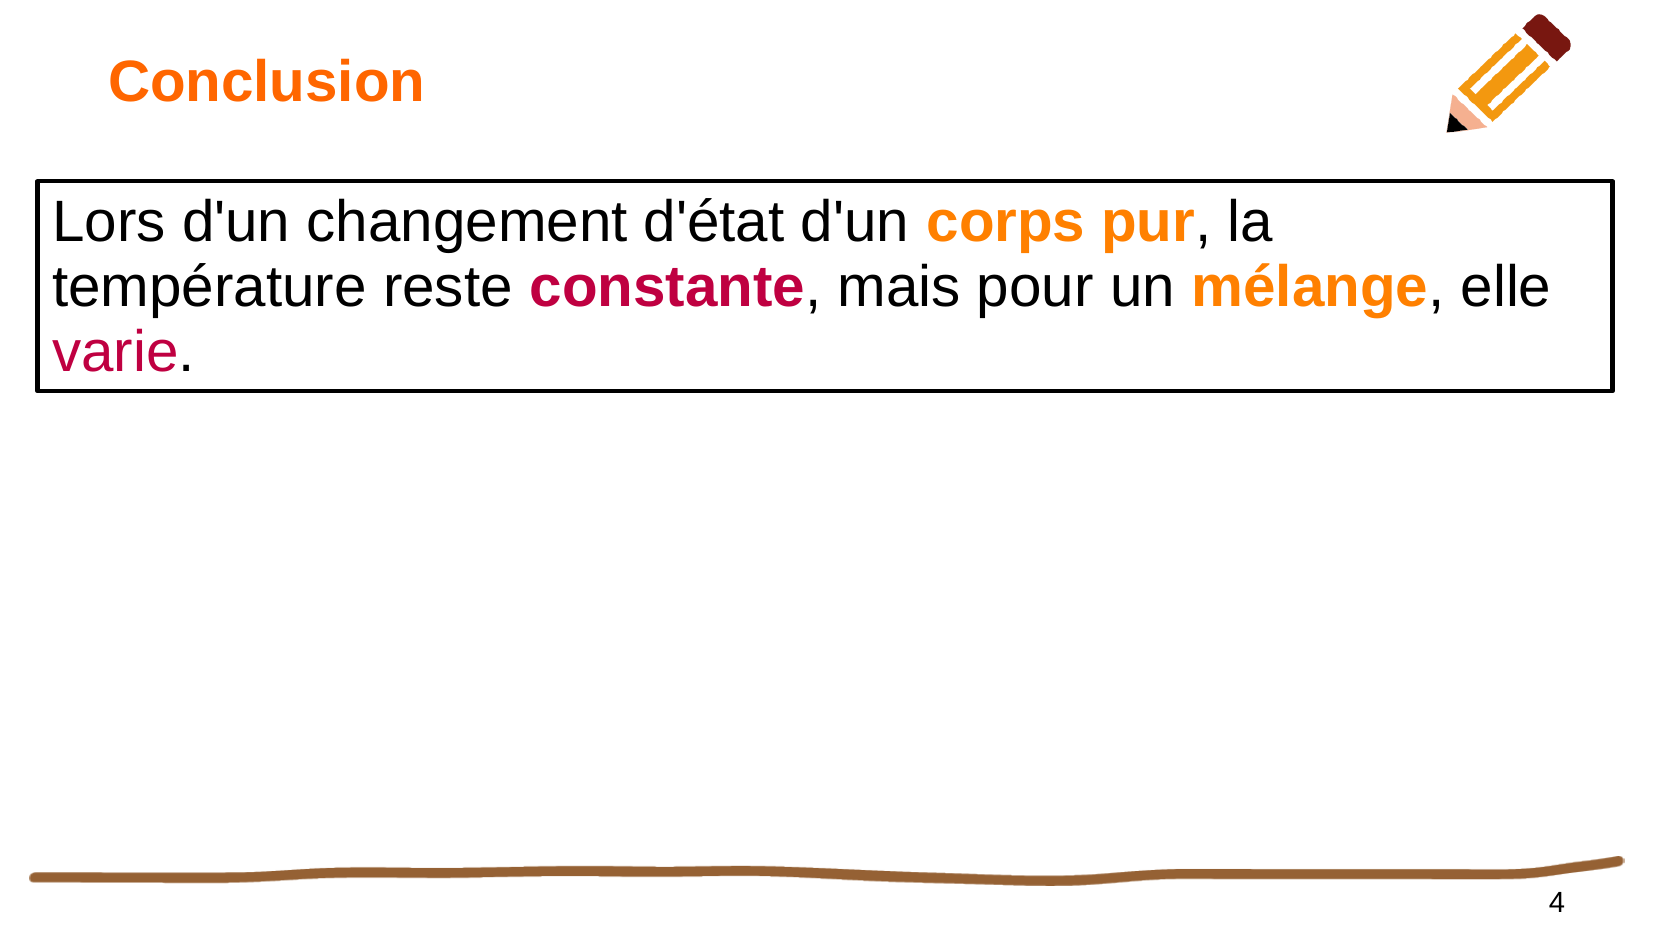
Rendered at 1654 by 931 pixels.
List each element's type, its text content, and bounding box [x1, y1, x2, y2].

picture [1446, 14, 1571, 133]
picture [29, 856, 1625, 886]
title Conclusion [37, 16, 1426, 147]
text_box Lors d'un changement d'état d'un corps pur, la température reste constante, mais pour un mélange, elle varie. [37, 181, 1613, 392]
